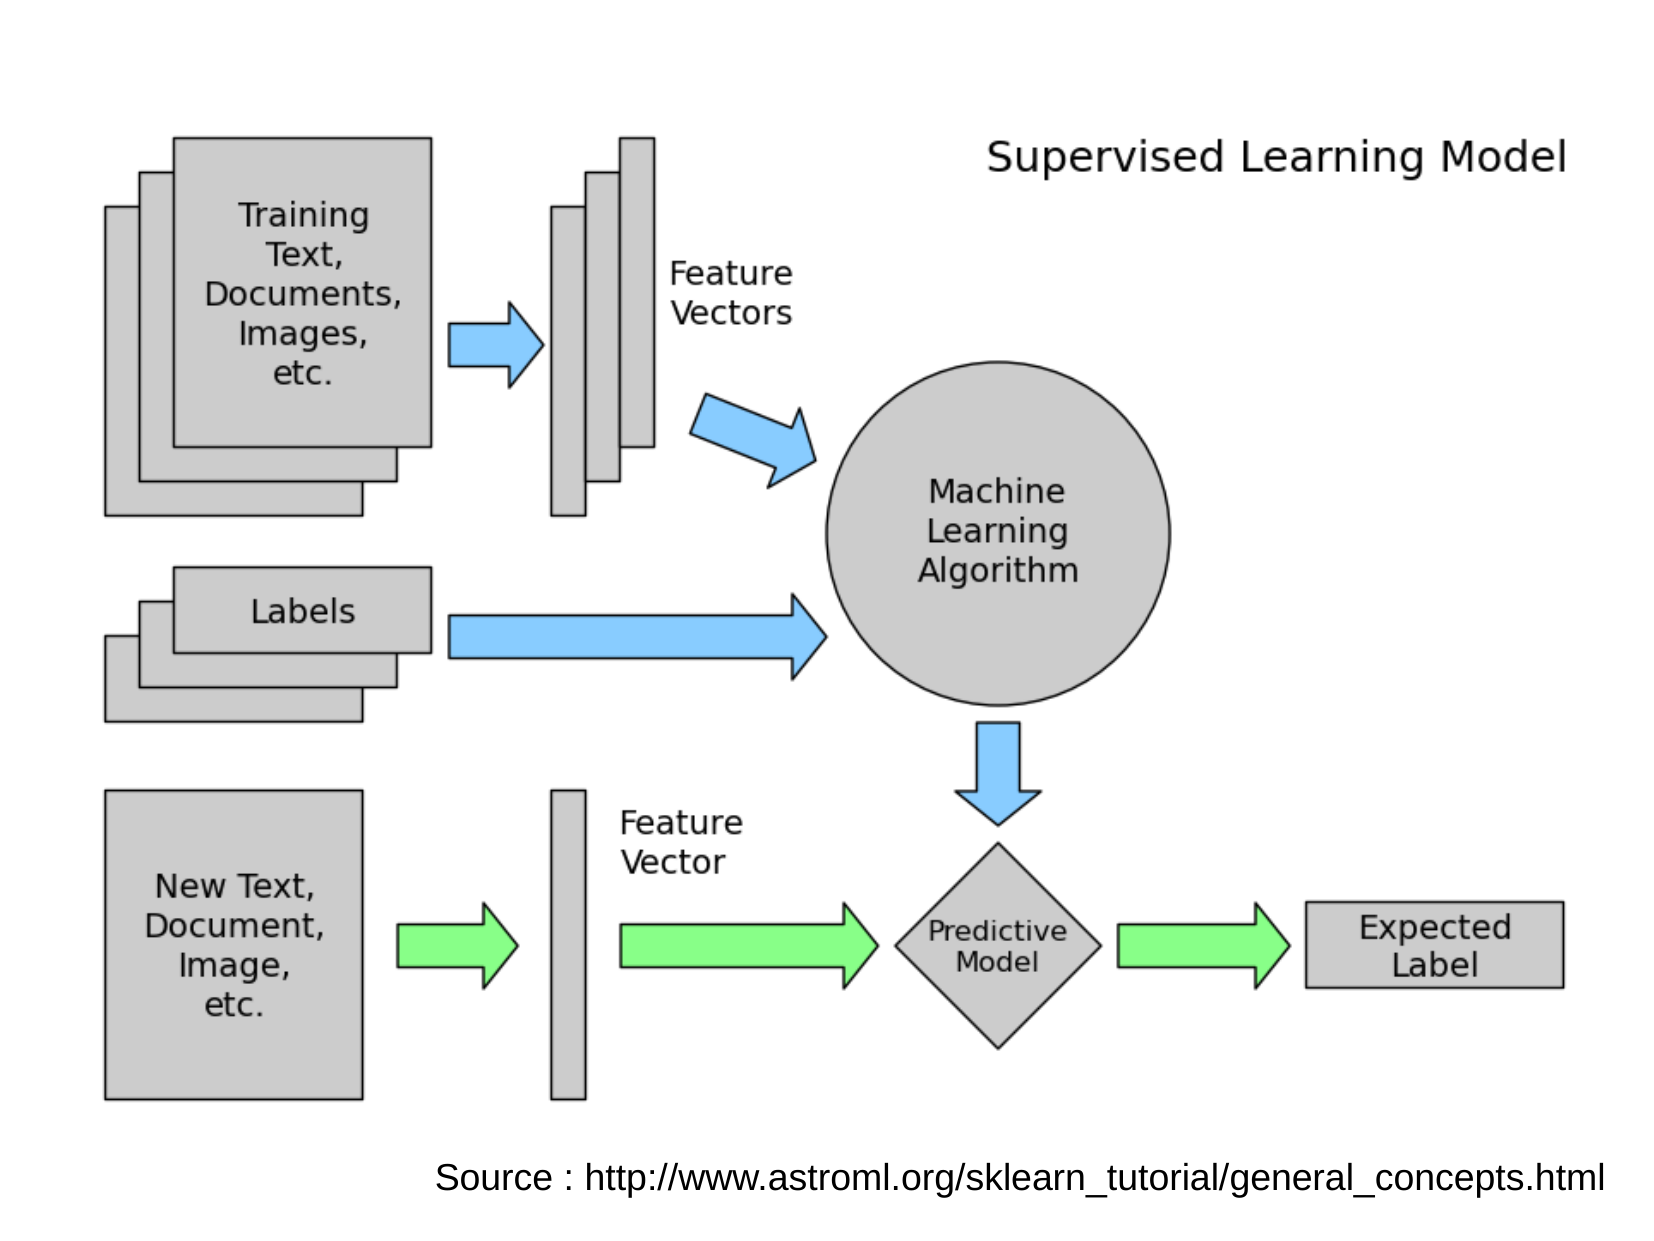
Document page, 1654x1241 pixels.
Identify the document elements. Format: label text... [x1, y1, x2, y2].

picture [55, 105, 1599, 1135]
text_box Source : http://www.astroml.org/sklearn_tutorial/general_concepts.html [420, 1149, 1654, 1241]
